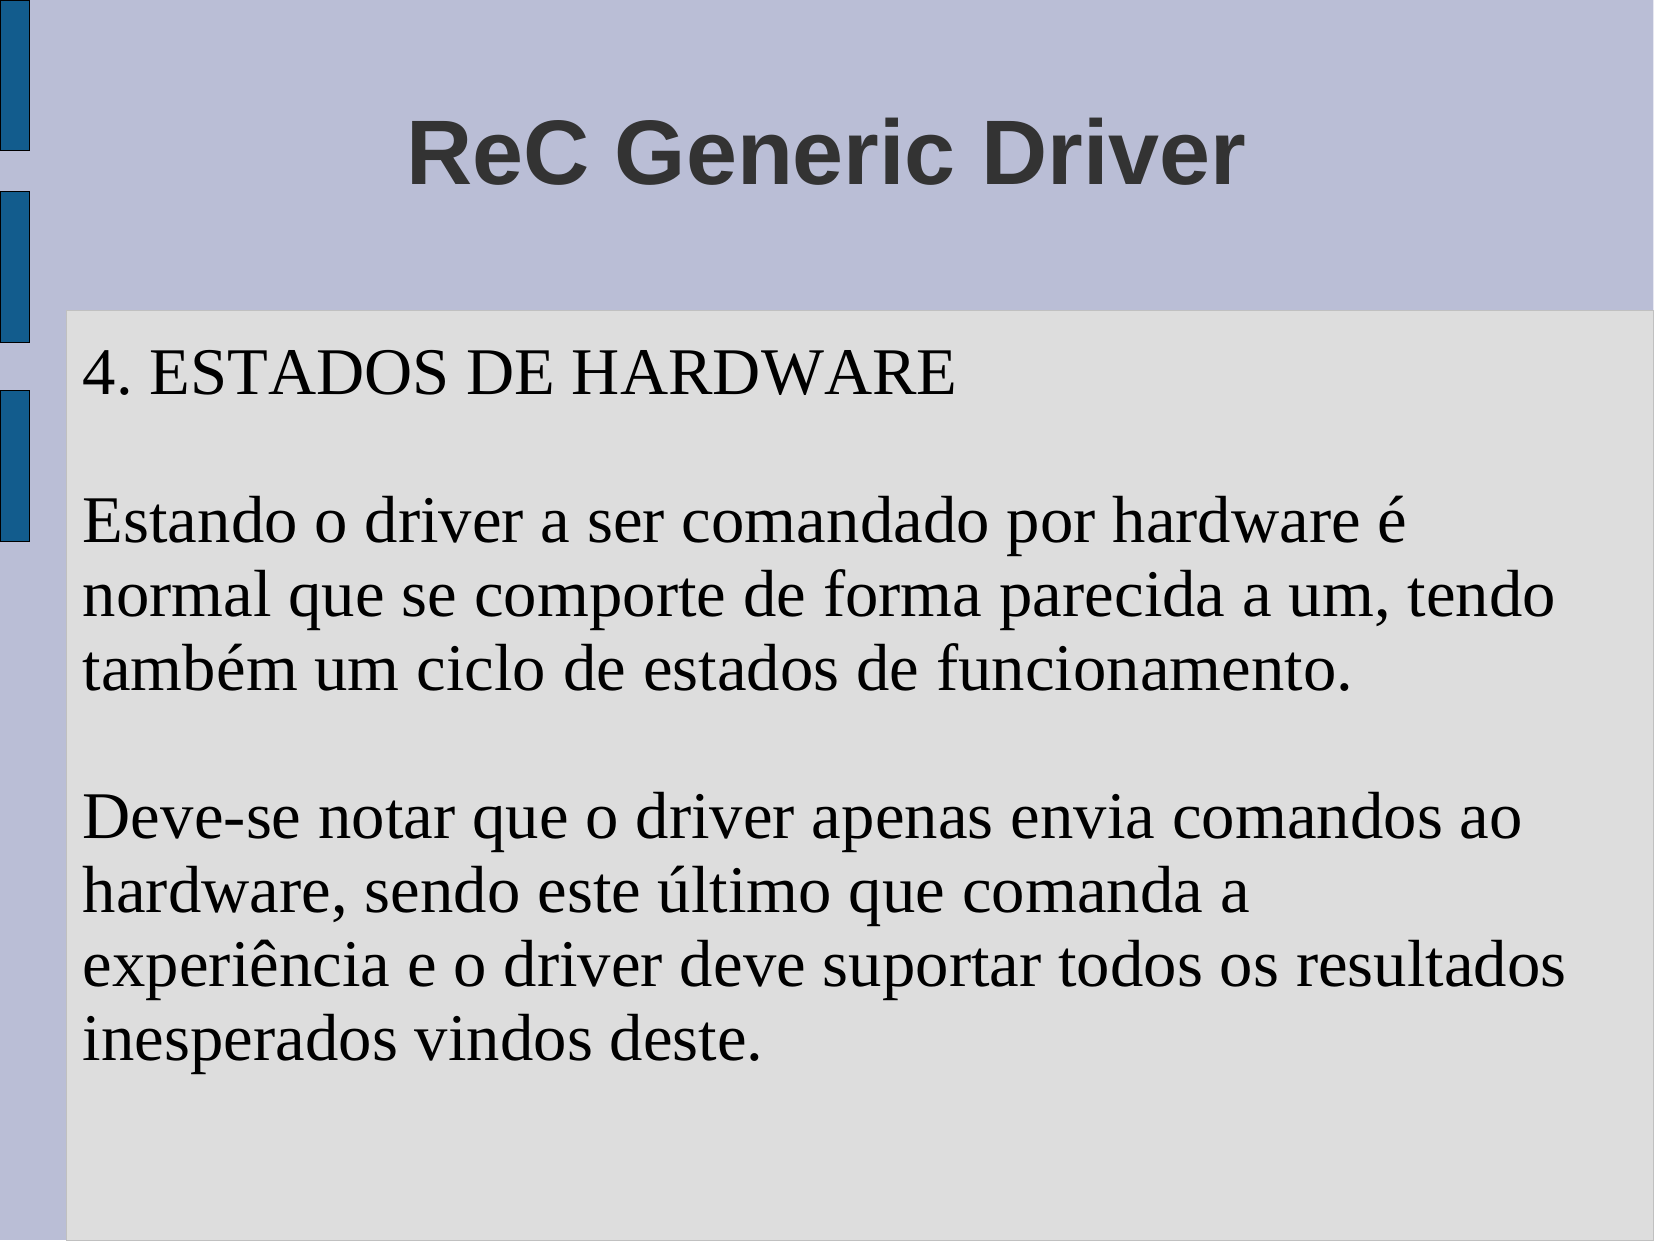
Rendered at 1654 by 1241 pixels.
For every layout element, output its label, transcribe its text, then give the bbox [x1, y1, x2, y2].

title ReC Generic Driver [82, 56, 1571, 250]
subtitle 4. ESTADOS DE HARDWARE Estando o driver a ser comandado por hardware é normal que se comporte de forma parecida a um, tendo também um ciclo de estados de funcionamento. Deve-se notar que o driver apenas envia comandos ao hardware, sendo este último que comanda a experiência e o driver deve suportar todos os resultados inesperados vindos deste. [82, 303, 1571, 1107]
